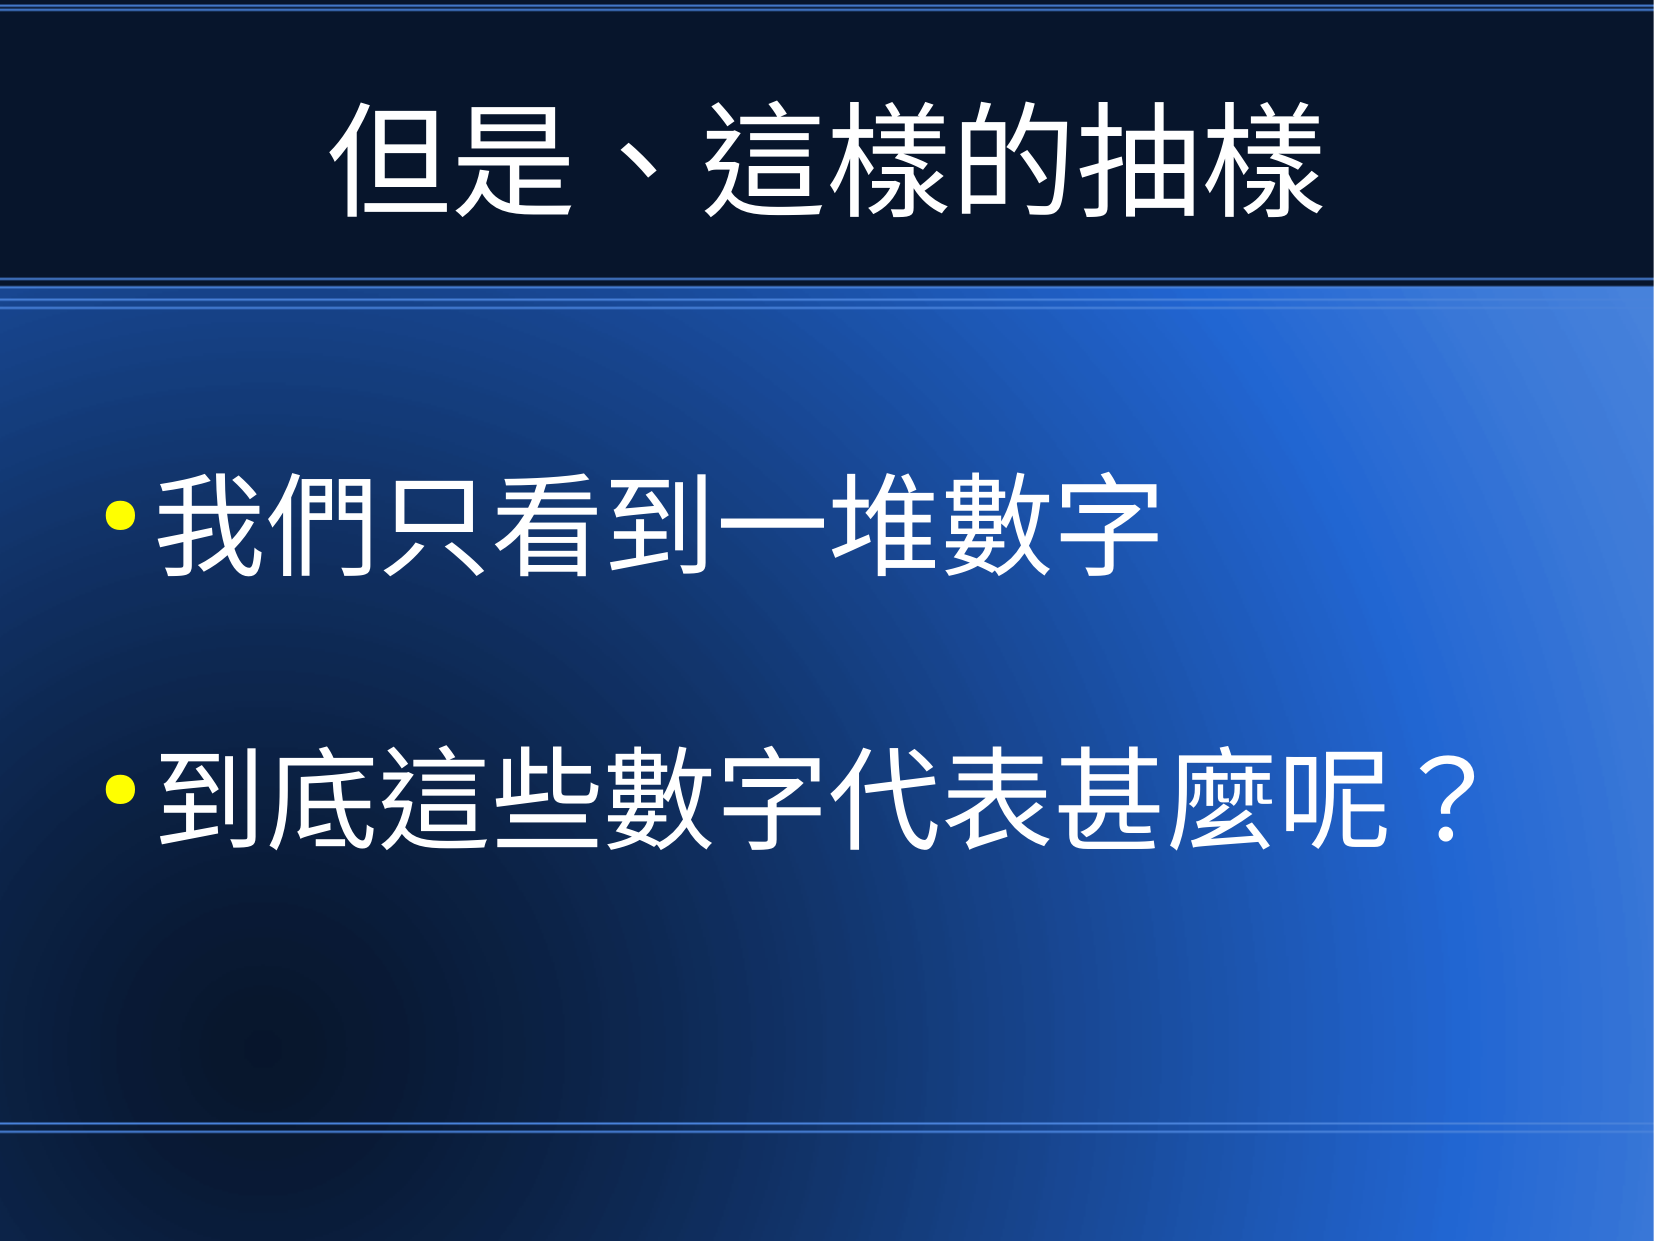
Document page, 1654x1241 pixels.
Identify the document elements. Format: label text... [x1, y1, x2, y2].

list 我們只看到一堆數字 到底這些數字代表甚麼呢？ [82, 355, 1571, 1241]
title 但是、這樣的抽樣 [82, 49, 1571, 257]
picture [0, 0, 1654, 1241]
